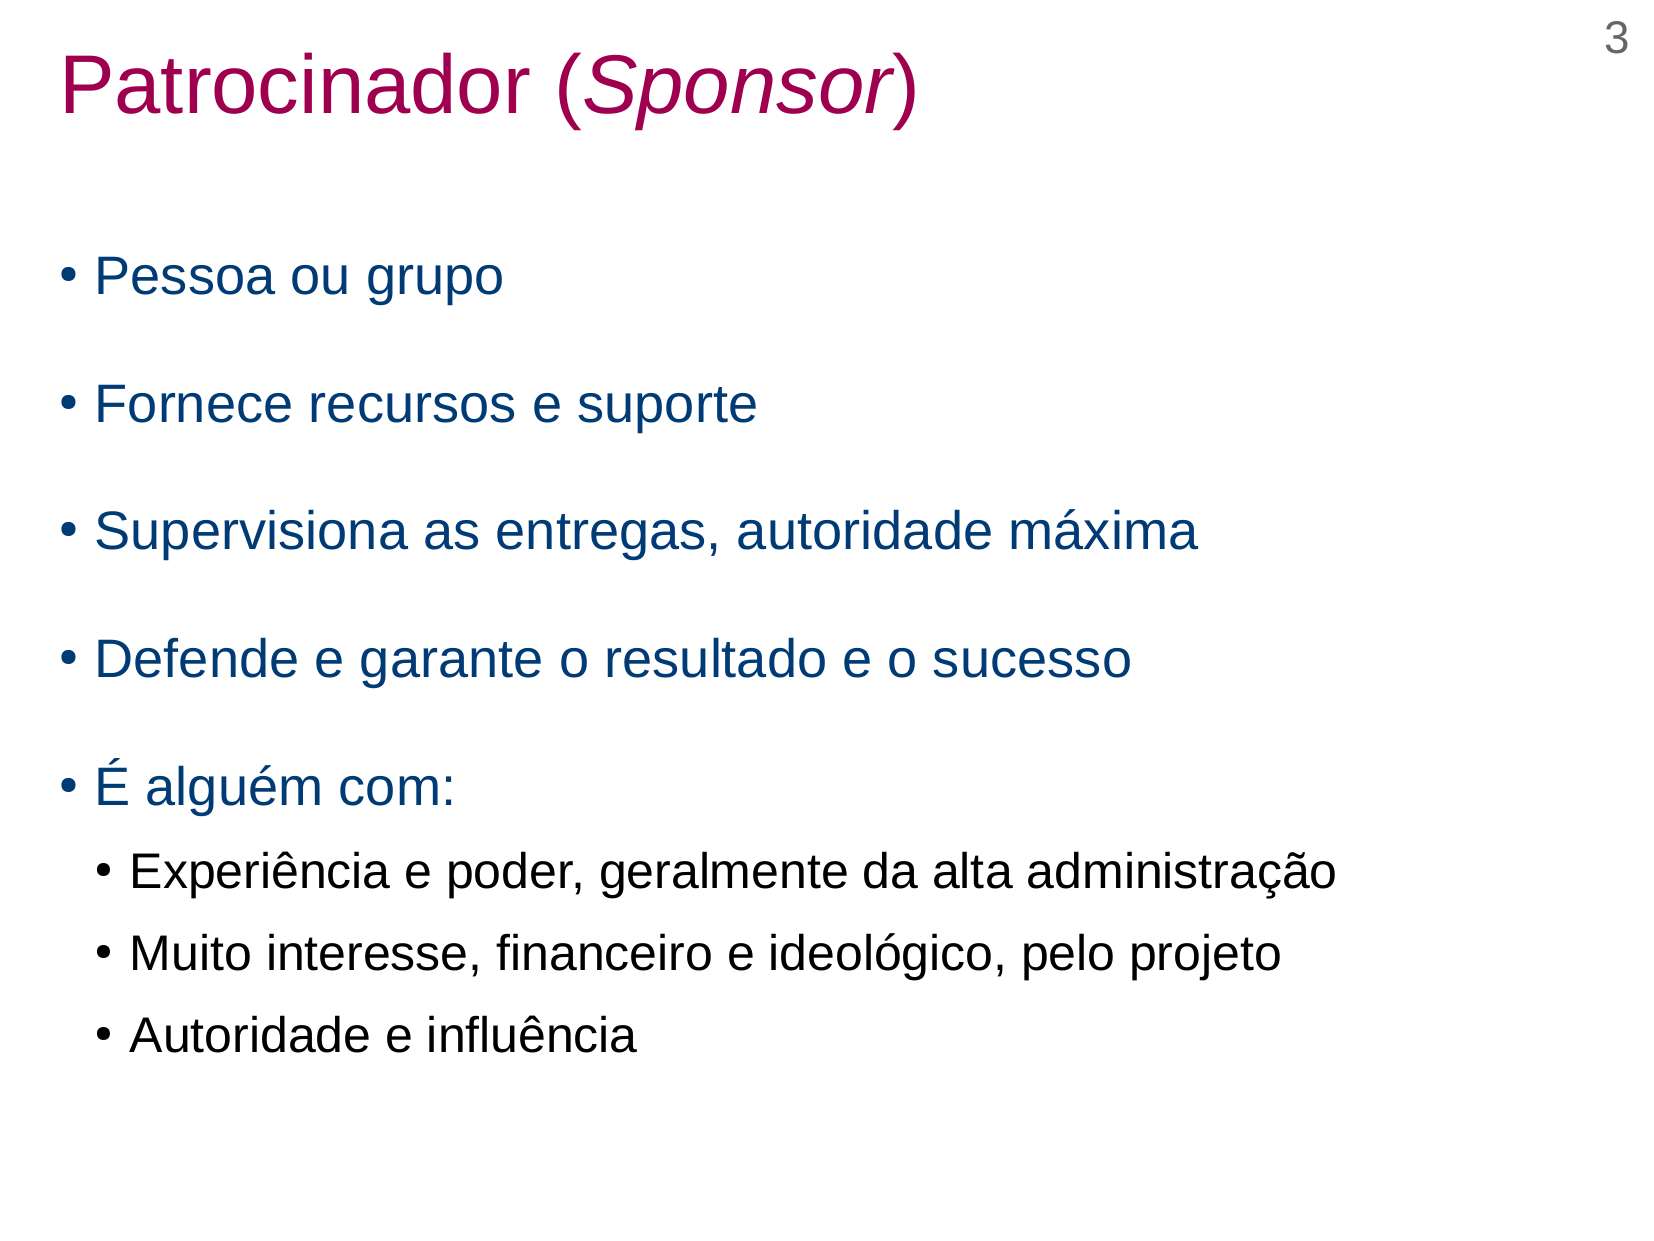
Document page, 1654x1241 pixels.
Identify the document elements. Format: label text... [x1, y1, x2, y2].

list Pessoa ou grupo Fornece recursos e suporte Supervisiona as entregas, autoridade máxima Defende e garante o resultado e o sucesso É alguém com: Experiência e poder, geralmente da alta administração Muito interesse, financeiro e ideológico, pelo projeto Autoridade e influência [59, 236, 1595, 1211]
title Patrocinador (Sponsor) [59, 29, 1595, 148]
